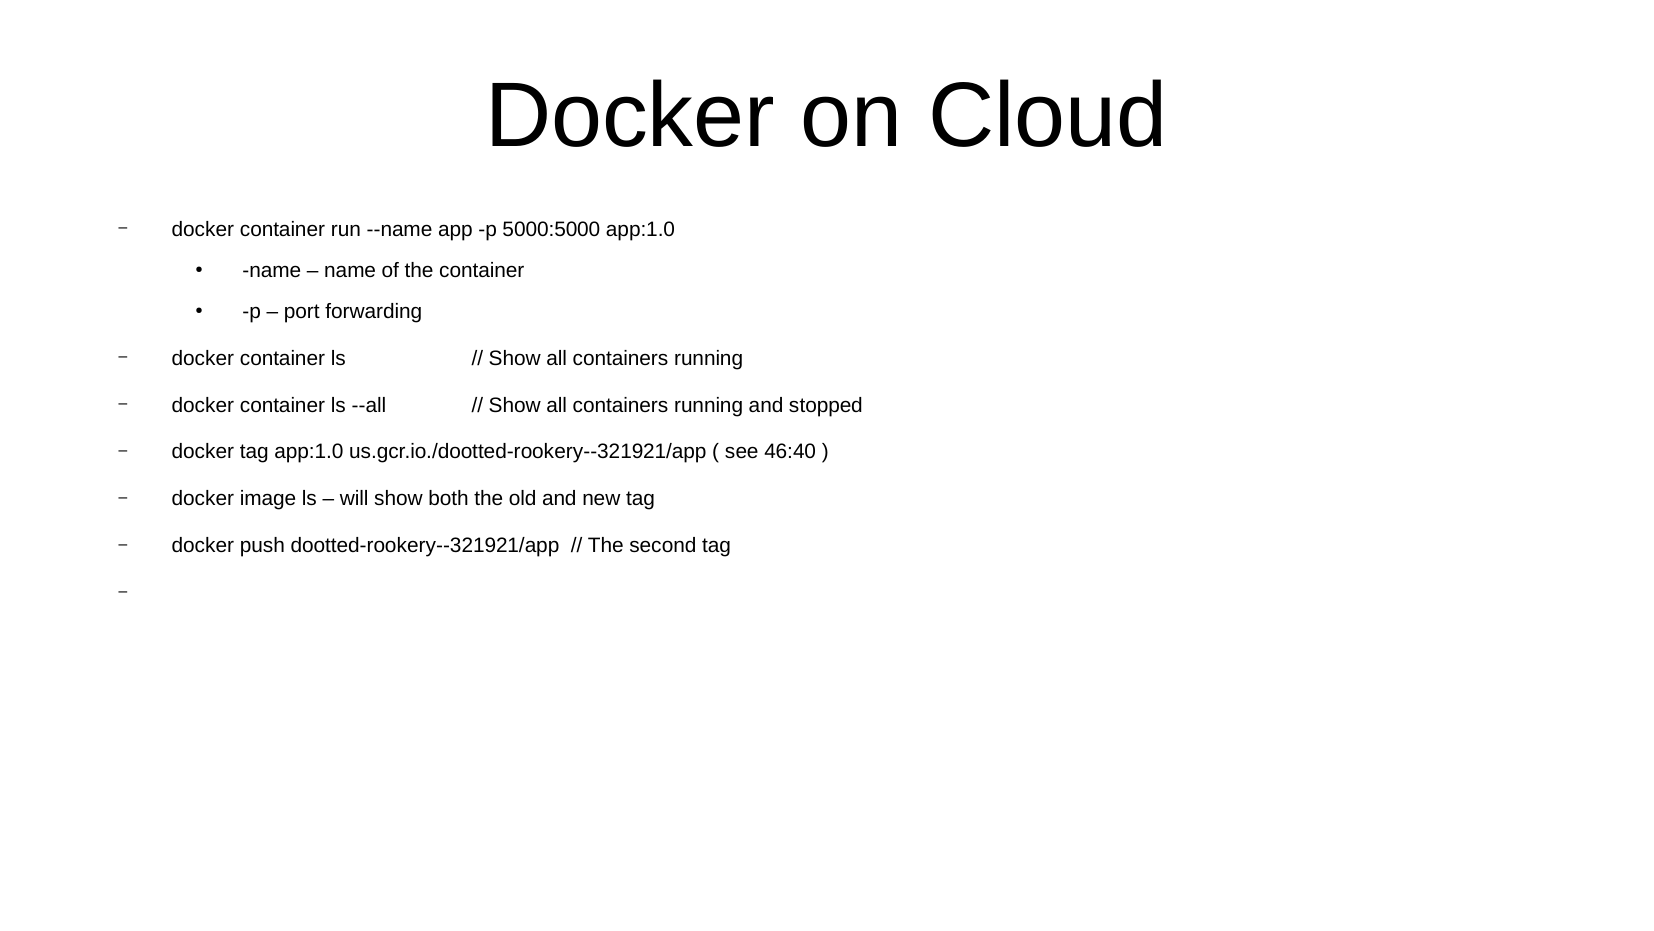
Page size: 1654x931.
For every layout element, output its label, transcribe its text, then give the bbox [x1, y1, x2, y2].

list docker container run --name app -p 5000:5000 app:1.0 -name – name of the container -p – port forwarding docker container ls // Show all containers running docker container ls --all // Show all containers running and stopped docker tag app:1.0 us.gcr.io./dootted-rookery--321921/app ( see 46:40 ) docker image ls – will show both the old and new tag docker push dootted-rookery--321921/app // The second tag [30, 217, 1571, 901]
title Docker on Cloud [82, 37, 1571, 193]
